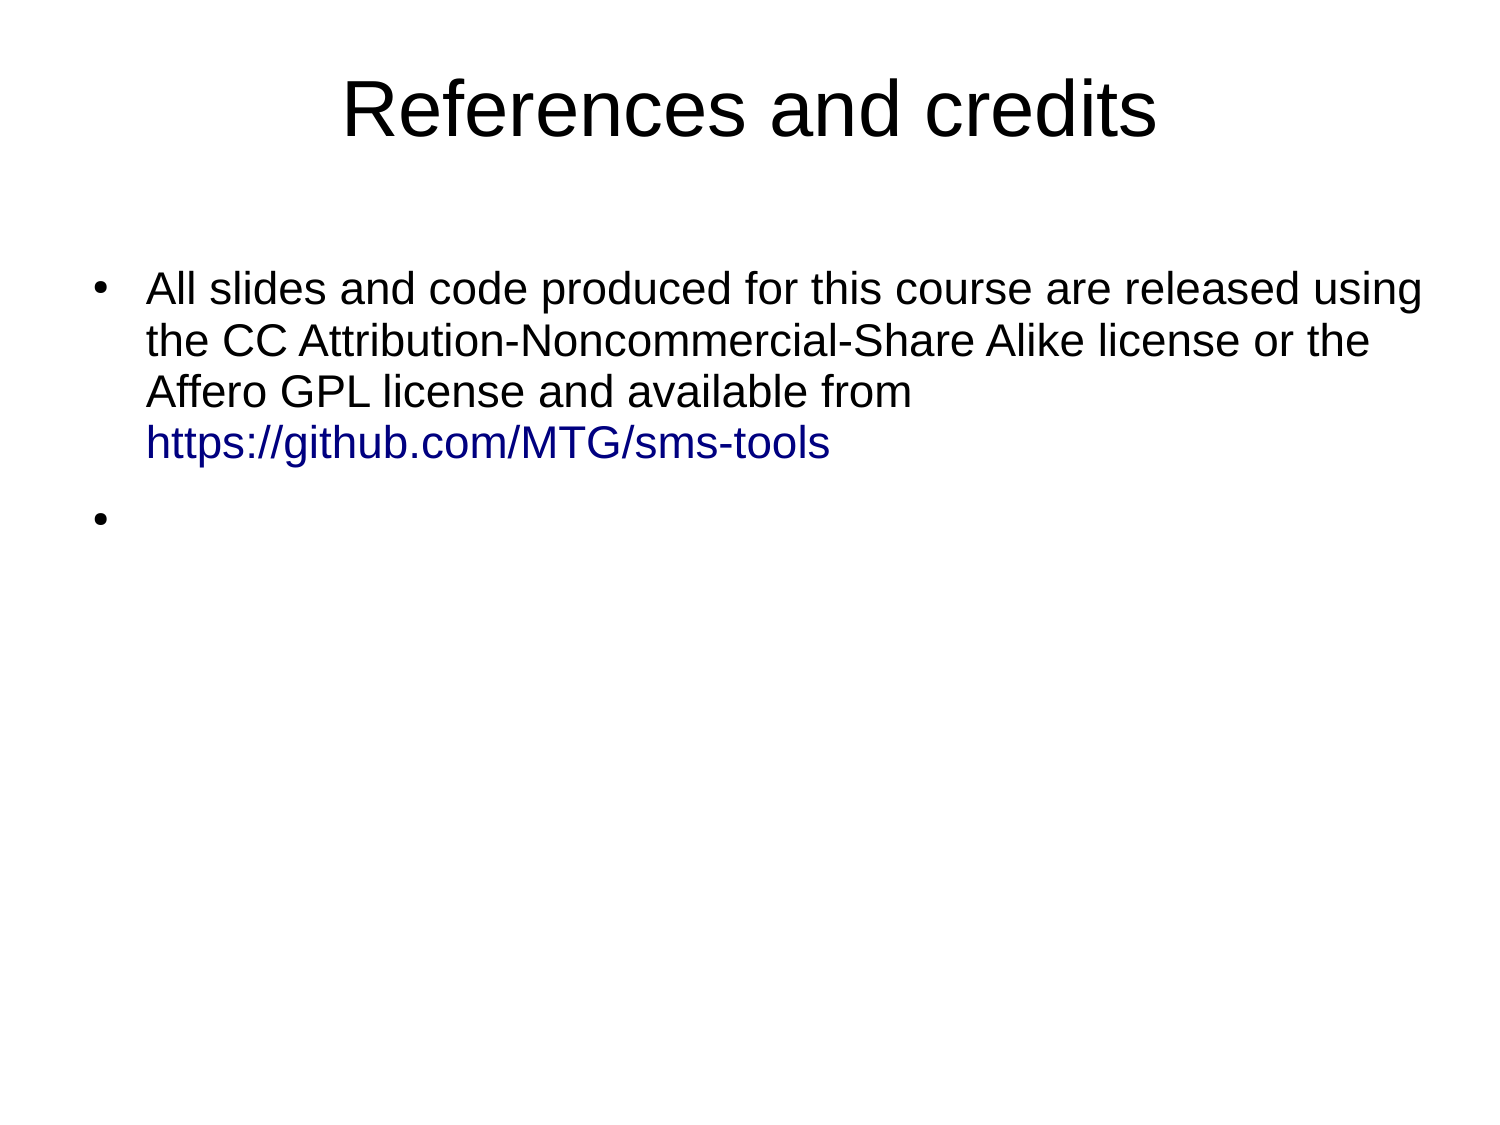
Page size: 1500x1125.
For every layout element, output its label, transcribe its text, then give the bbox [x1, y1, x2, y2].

title References and credits [75, 15, 1425, 203]
list All slides and code produced for this course are released using the CC Attribution-Noncommercial-Share Alike license or the Affero GPL license and available from https://github.com/MTG/sms-tools [75, 263, 1425, 916]
